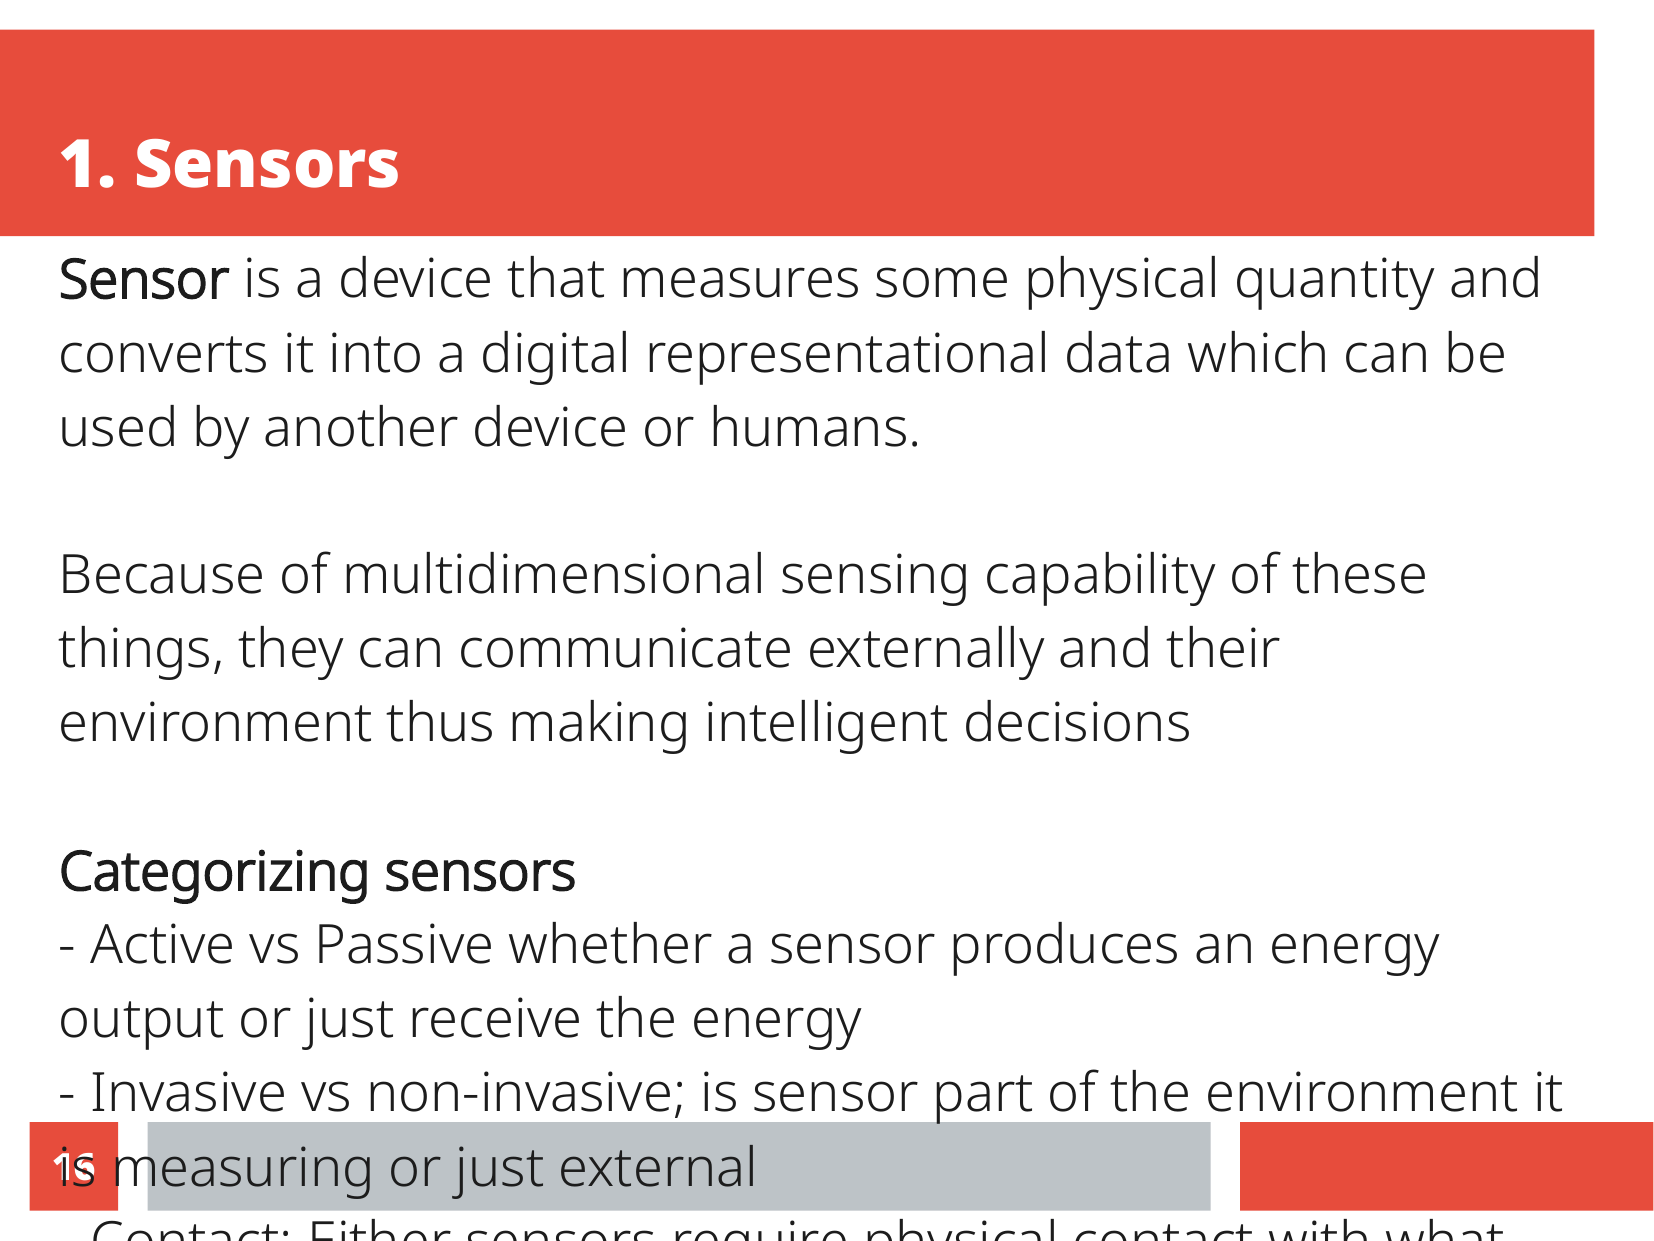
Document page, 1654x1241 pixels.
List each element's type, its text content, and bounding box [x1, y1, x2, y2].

subtitle Sensor is a device that measures some physical quantity and converts it into a digital representational data which can be used by another device or humans. Because of multidimensional sensing capability of these things, they can communicate externally and their environment thus making intelligent decisions Categorizing sensors - Active vs Passive whether a sensor produces an energy output or just receive the energy - Invasive vs non-invasive; is sensor part of the environment it is measuring or just external - Contact; Either sensors require physical contact with what they are measuring [59, 240, 1606, 1111]
title 1. Sensors [59, 59, 1595, 207]
